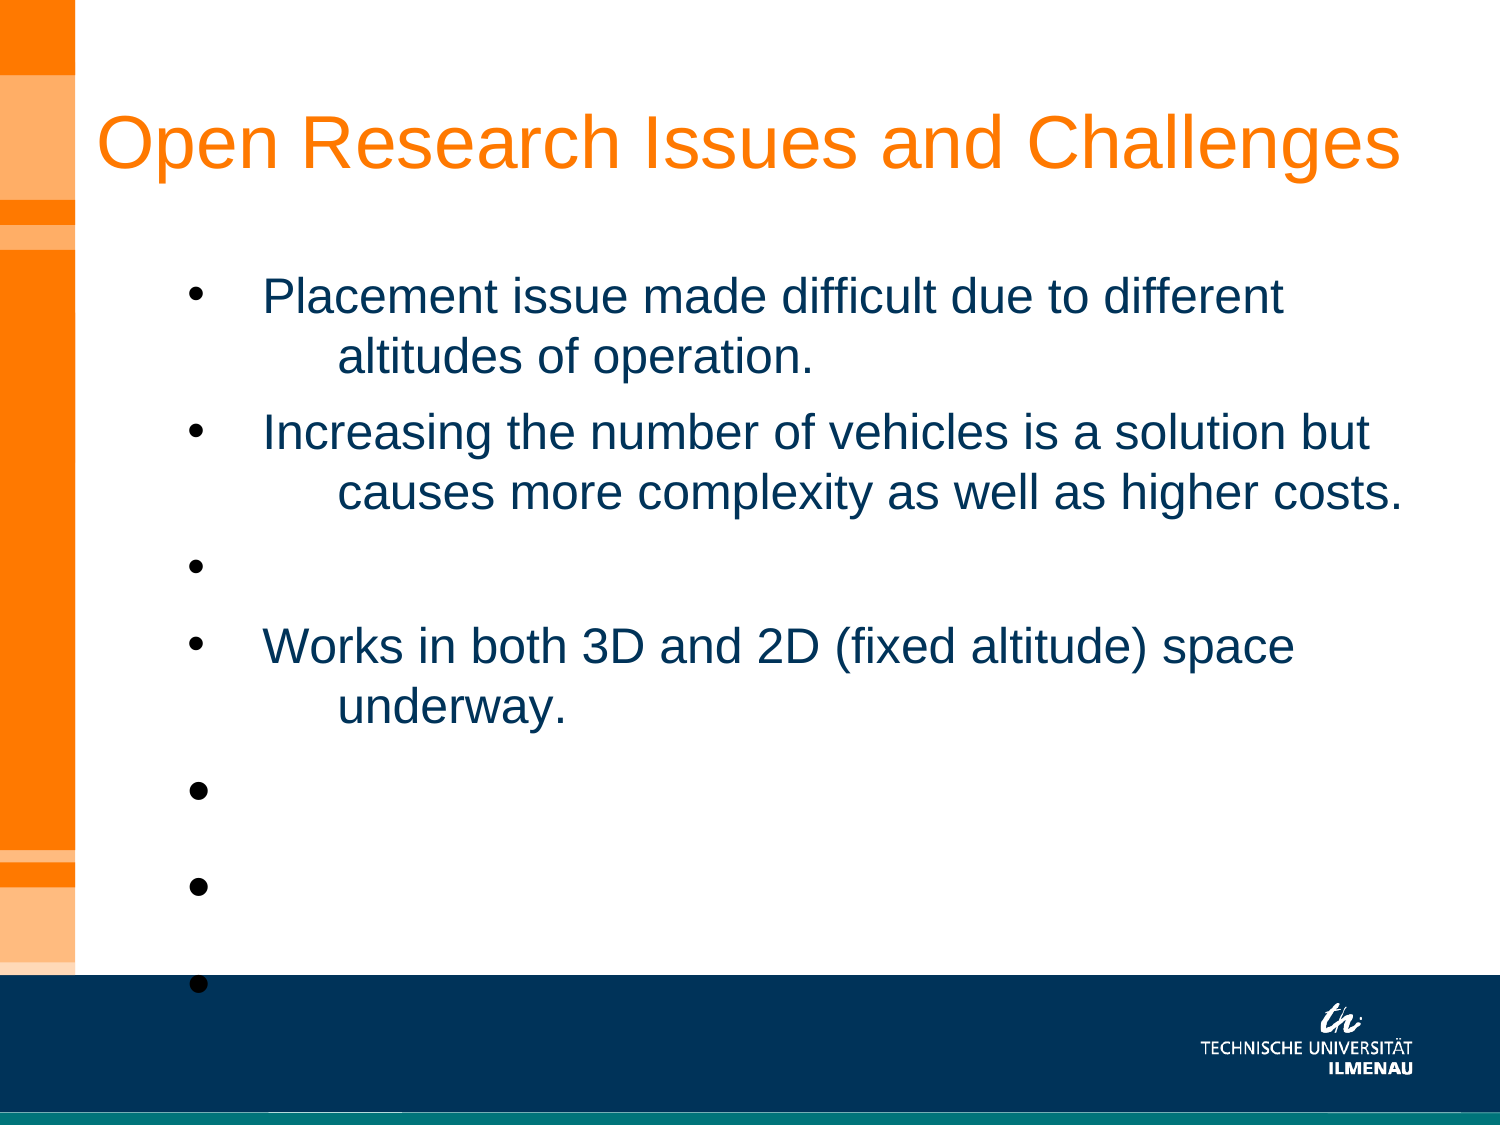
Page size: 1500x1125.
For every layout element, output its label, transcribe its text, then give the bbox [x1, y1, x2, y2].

title Open Research Issues and Challenges [74, 20, 1425, 257]
list Placement issue made difficult due to different altitudes of operation. Increasing the number of vehicles is a solution but causes more complexity as well as higher costs. Works in both 3D and 2D (fixed altitude) space underway. [74, 263, 1425, 916]
